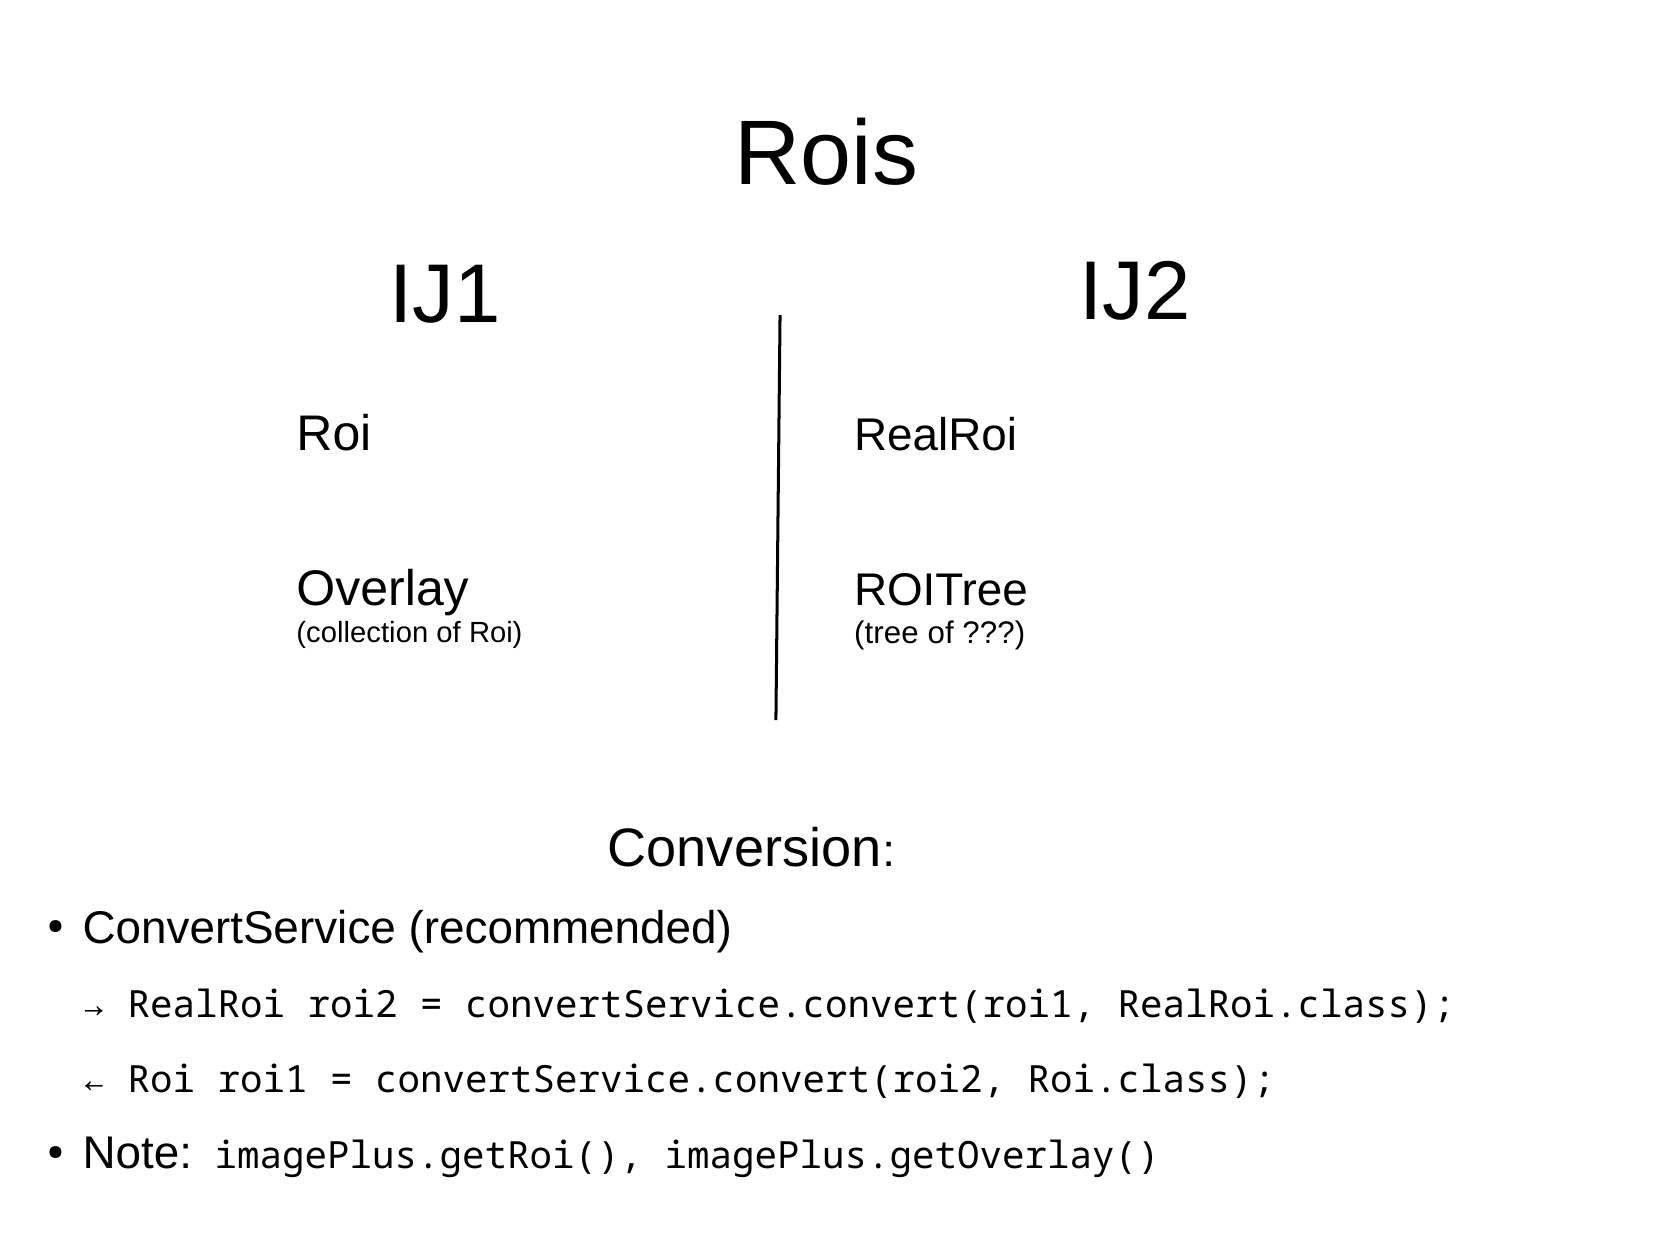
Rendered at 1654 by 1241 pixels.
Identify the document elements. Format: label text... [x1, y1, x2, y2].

text_box IJ1 [375, 240, 516, 348]
text_box RealRoi ROITree (tree of ???) [839, 401, 1606, 688]
text_box Roi Overlay (collection of Roi) [281, 398, 676, 704]
text_box IJ2 [1065, 237, 1206, 346]
title Rois [82, 49, 1571, 257]
text_box Conversion: ConvertService (recommended) → RealRoi roi2 = convertService.convert(roi1, RealRoi.class); ← Roi roi1 = convertService.convert(roi2, Roi.class); Note: imagePlus.getRoi(), imagePlus.getOverlay() [32, 810, 1606, 1171]
